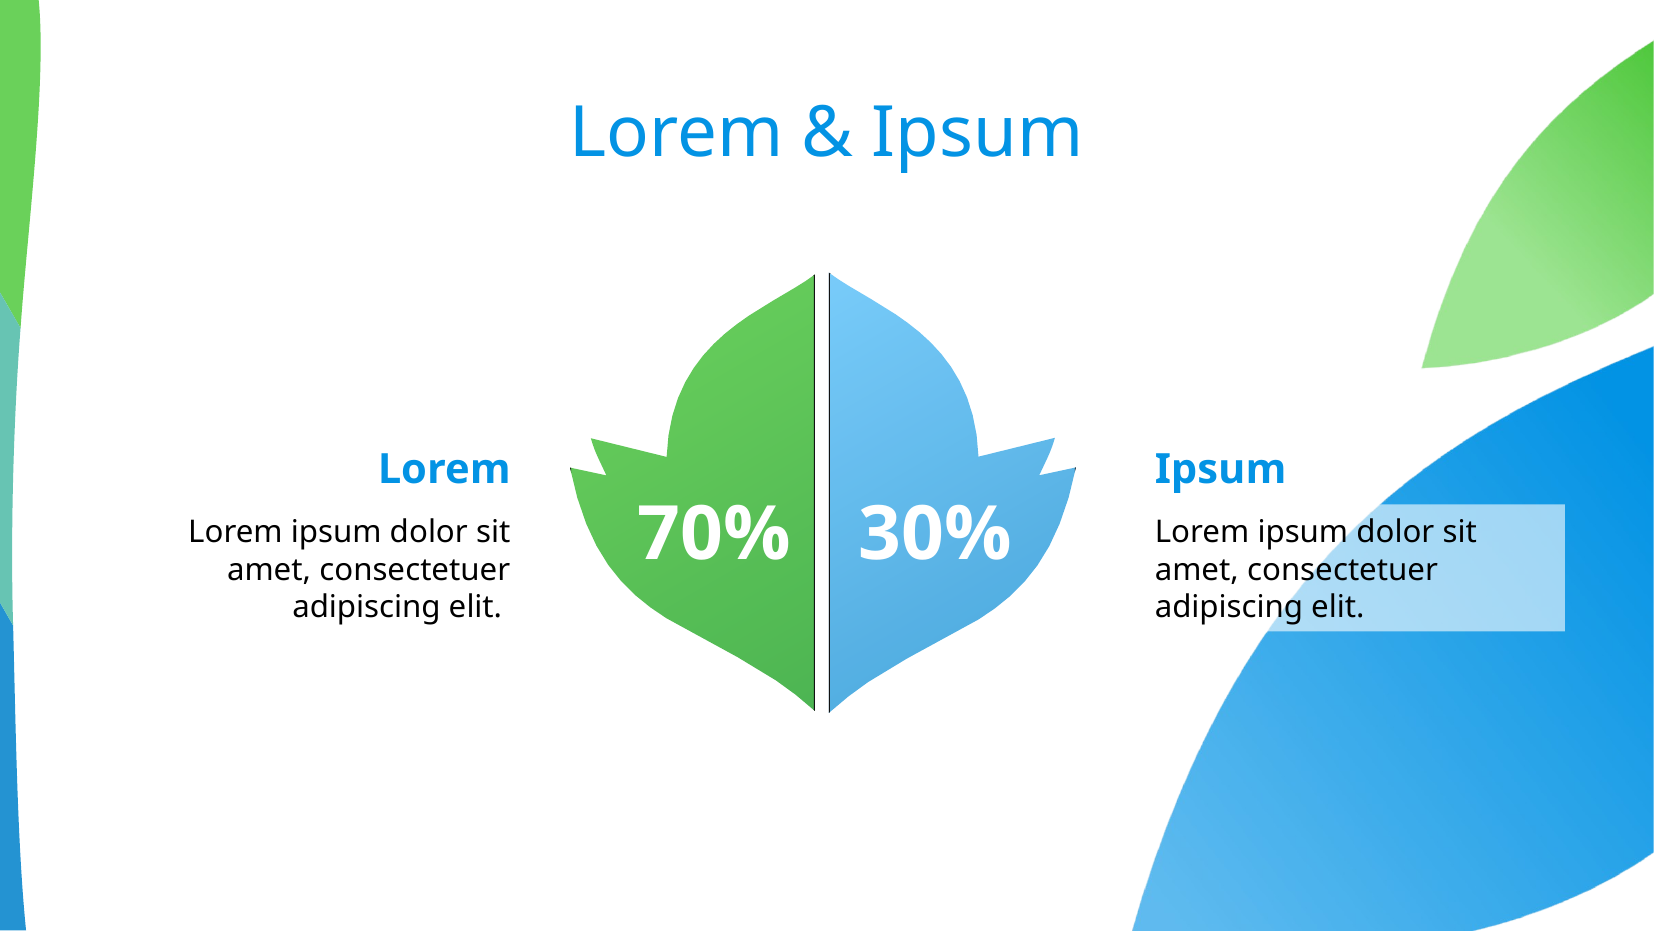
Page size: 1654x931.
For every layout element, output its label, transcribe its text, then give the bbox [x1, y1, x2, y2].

picture [1133, 178, 1654, 930]
picture [1133, 41, 1654, 78]
text_box 70% [615, 477, 806, 583]
text_box 30% [844, 477, 1053, 583]
text_box Lorem & Ipsum [0, 78, 1654, 178]
text_box [828, 272, 1076, 713]
text_box Lorem ipsum dolor sit amet, consectetuer adipiscing elit. [1140, 504, 1565, 632]
text_box Lorem [75, 434, 526, 499]
text_box Ipsum [1140, 434, 1591, 499]
text_box Lorem ipsum dolor sit amet, consectetuer adipiscing elit. [118, 504, 526, 632]
text_box [570, 274, 815, 711]
